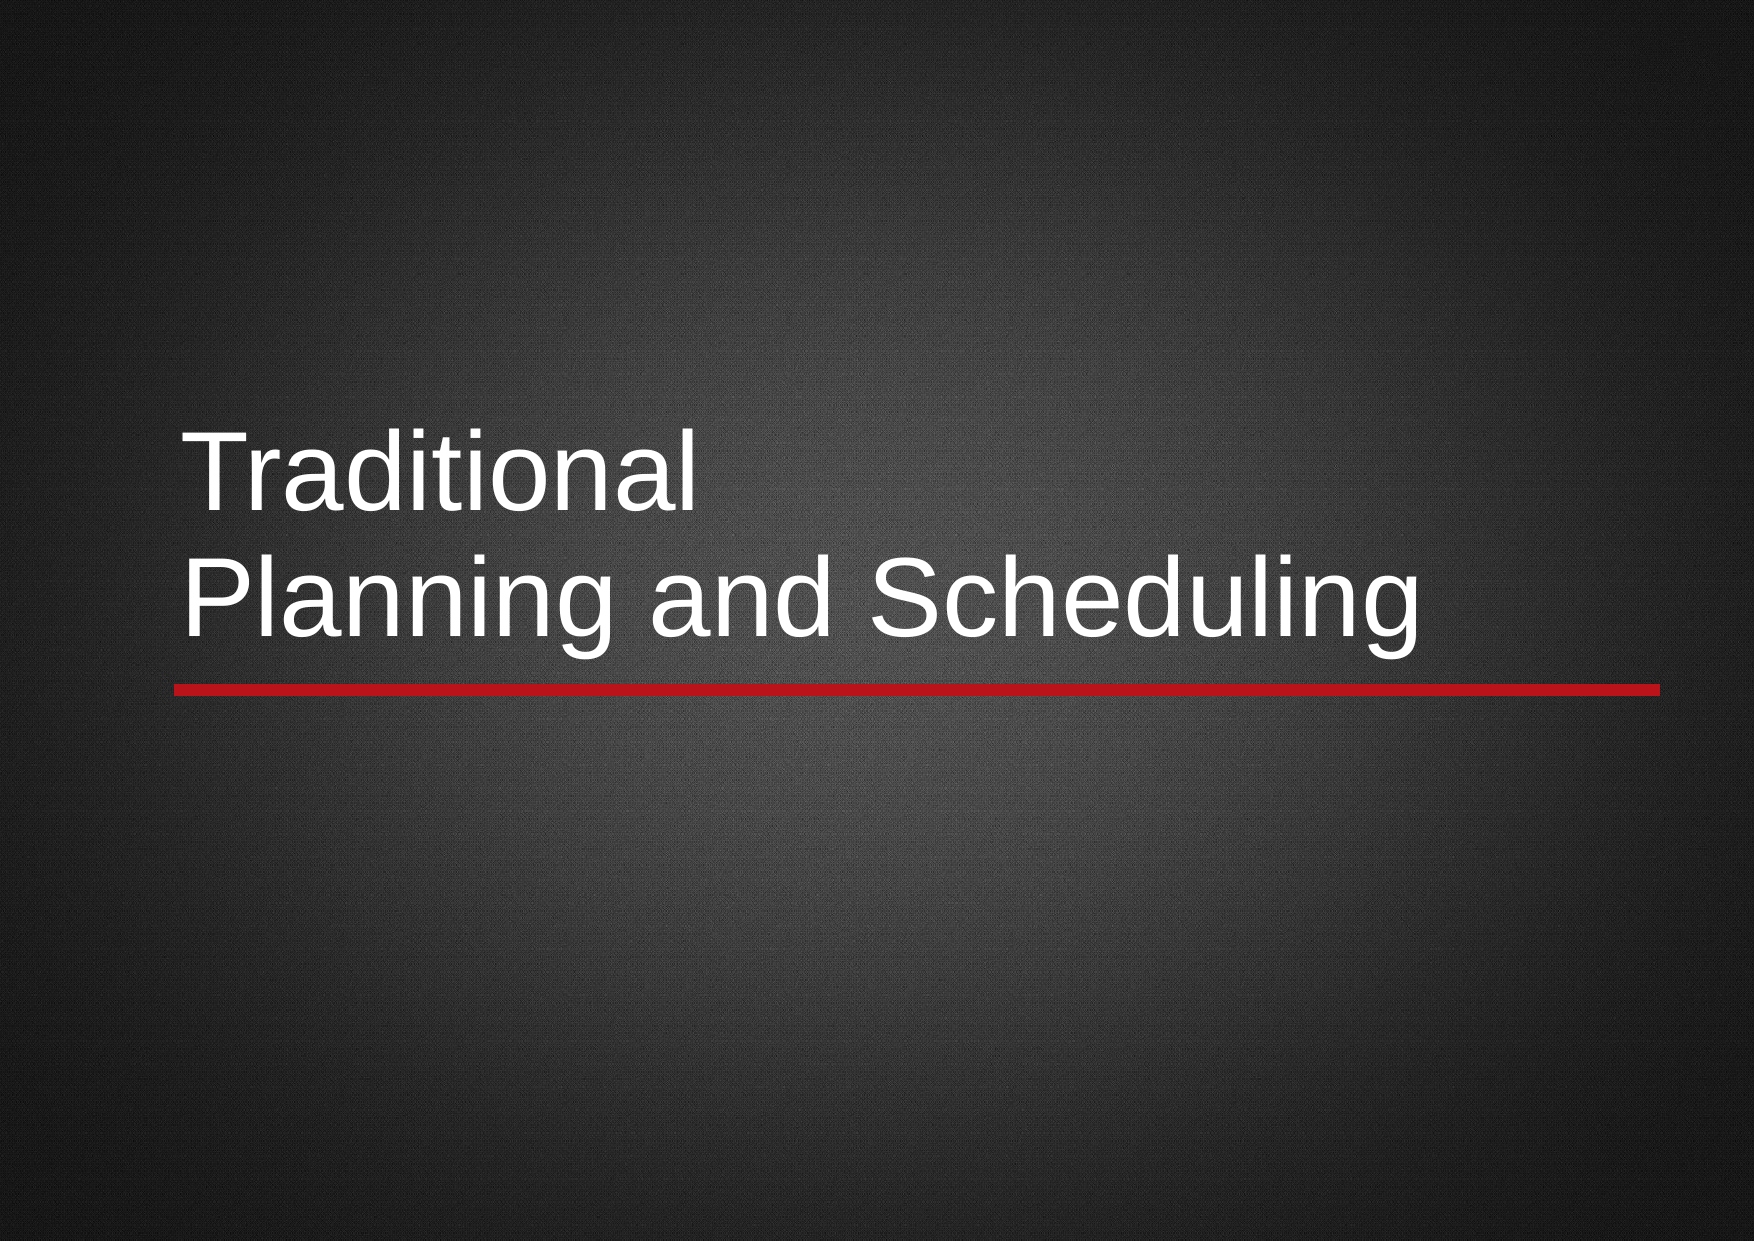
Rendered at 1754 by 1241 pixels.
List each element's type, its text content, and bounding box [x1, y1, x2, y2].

title Traditional Planning and Scheduling [180, 49, 1667, 661]
picture [0, 0, 1754, 1241]
